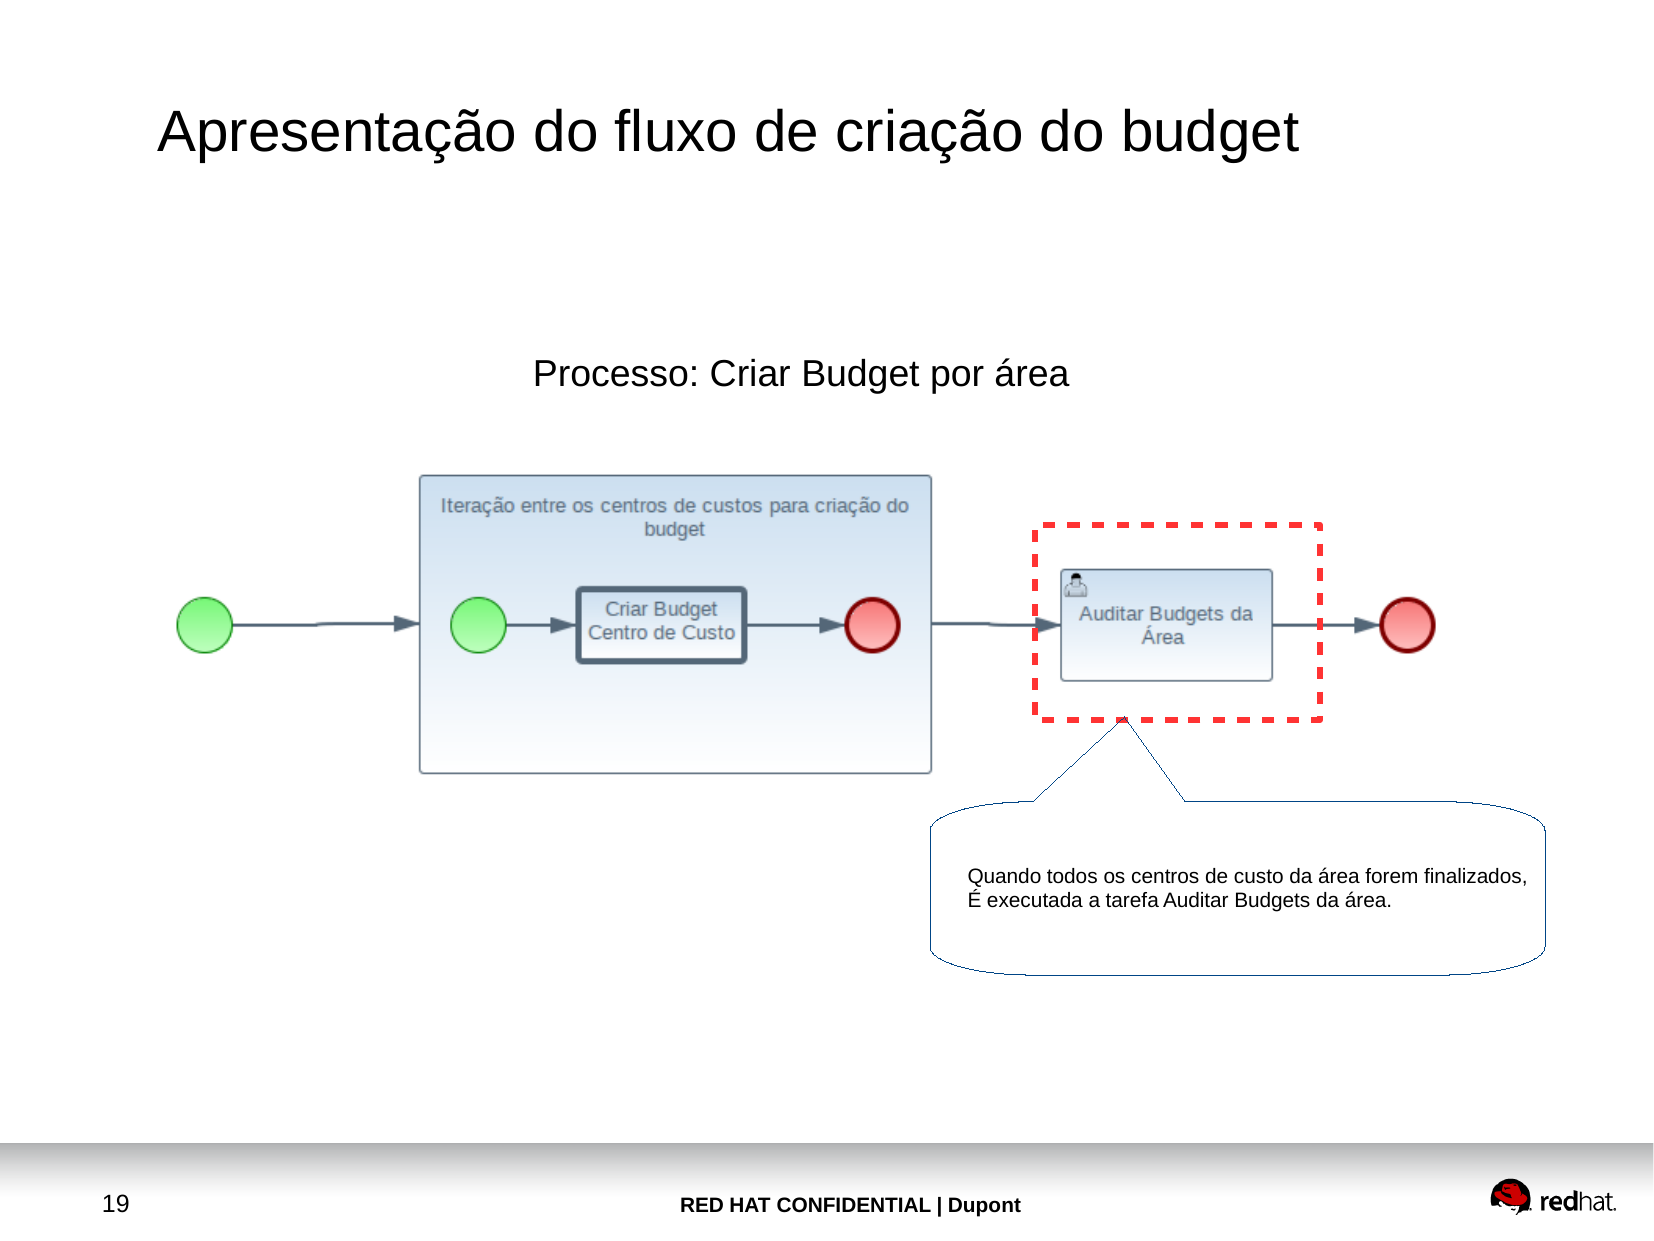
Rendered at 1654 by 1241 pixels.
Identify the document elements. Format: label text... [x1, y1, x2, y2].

picture [144, 428, 1511, 812]
picture [0, 1143, 1654, 1241]
text_box Apresentação do fluxo de criação do budget [82, 37, 1571, 226]
text_box Quando todos os centros de custo da área forem finalizados, É executada a tarefa Auditar Budgets da área. [930, 716, 1546, 976]
text_box Processo: Criar Budget por área [518, 345, 1096, 402]
